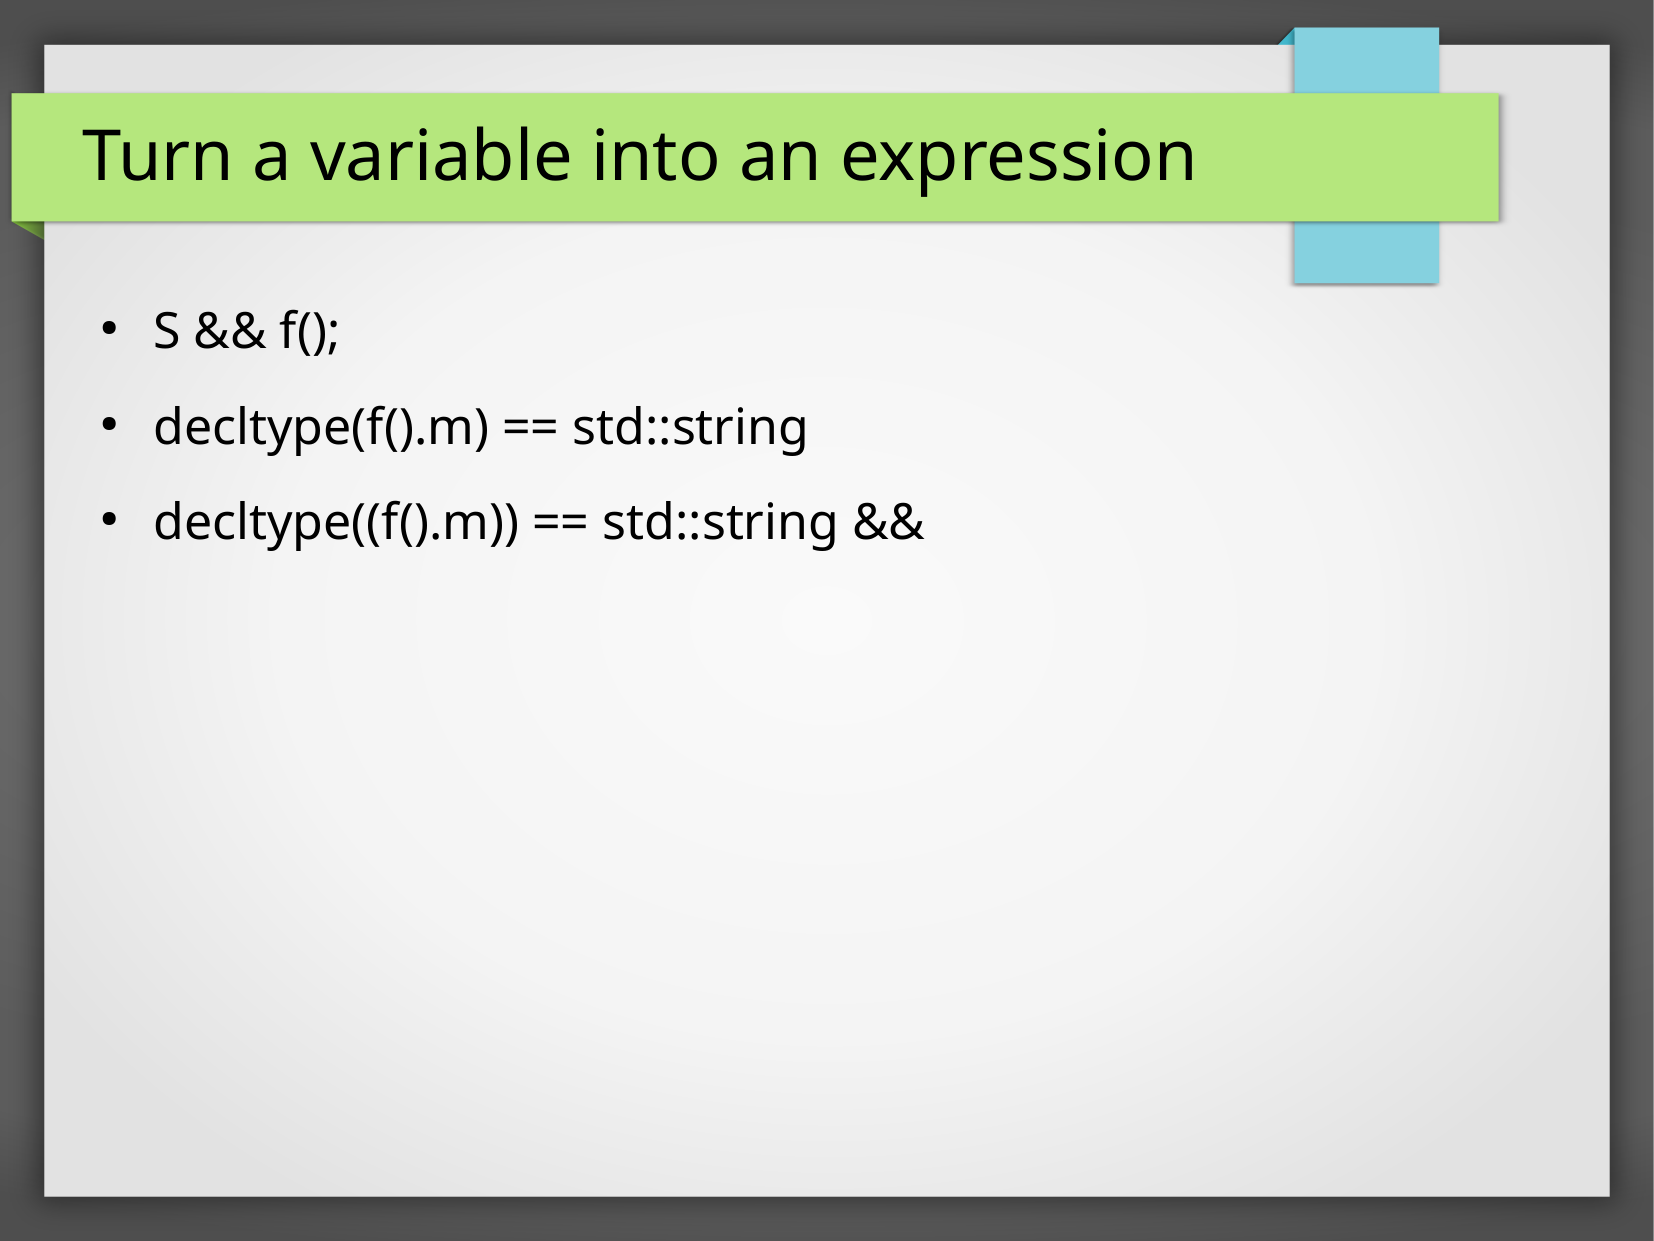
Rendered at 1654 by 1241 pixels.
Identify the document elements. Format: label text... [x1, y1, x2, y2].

list S && f(); decltype(f().m) == std::string decltype((f().m)) == std::string && [82, 295, 1571, 1015]
picture [0, 0, 1654, 1241]
title Turn a variable into an expression [82, 94, 1456, 213]
